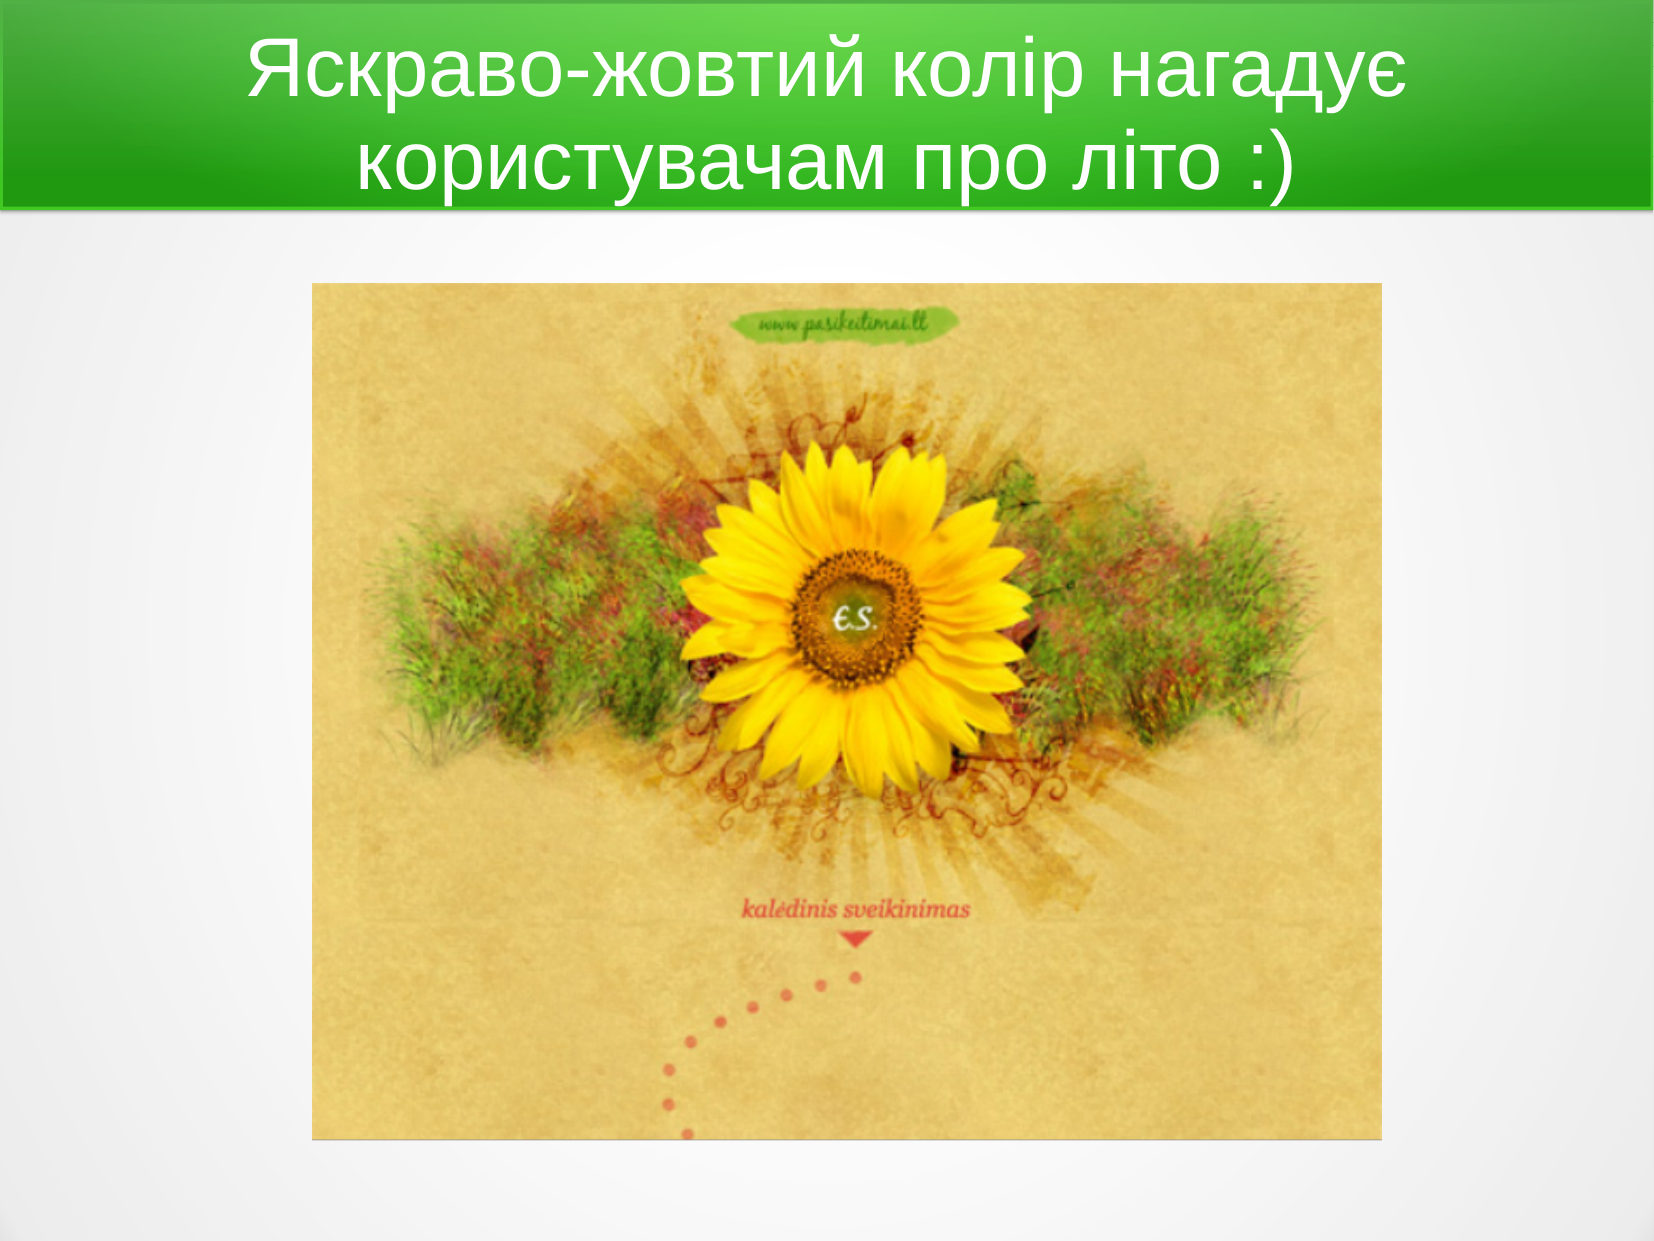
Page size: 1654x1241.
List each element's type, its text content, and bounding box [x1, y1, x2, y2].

picture [312, 283, 1382, 1142]
title Яскраво-жовтий колір нагадує користувачам про літо :) [82, 21, 1571, 208]
